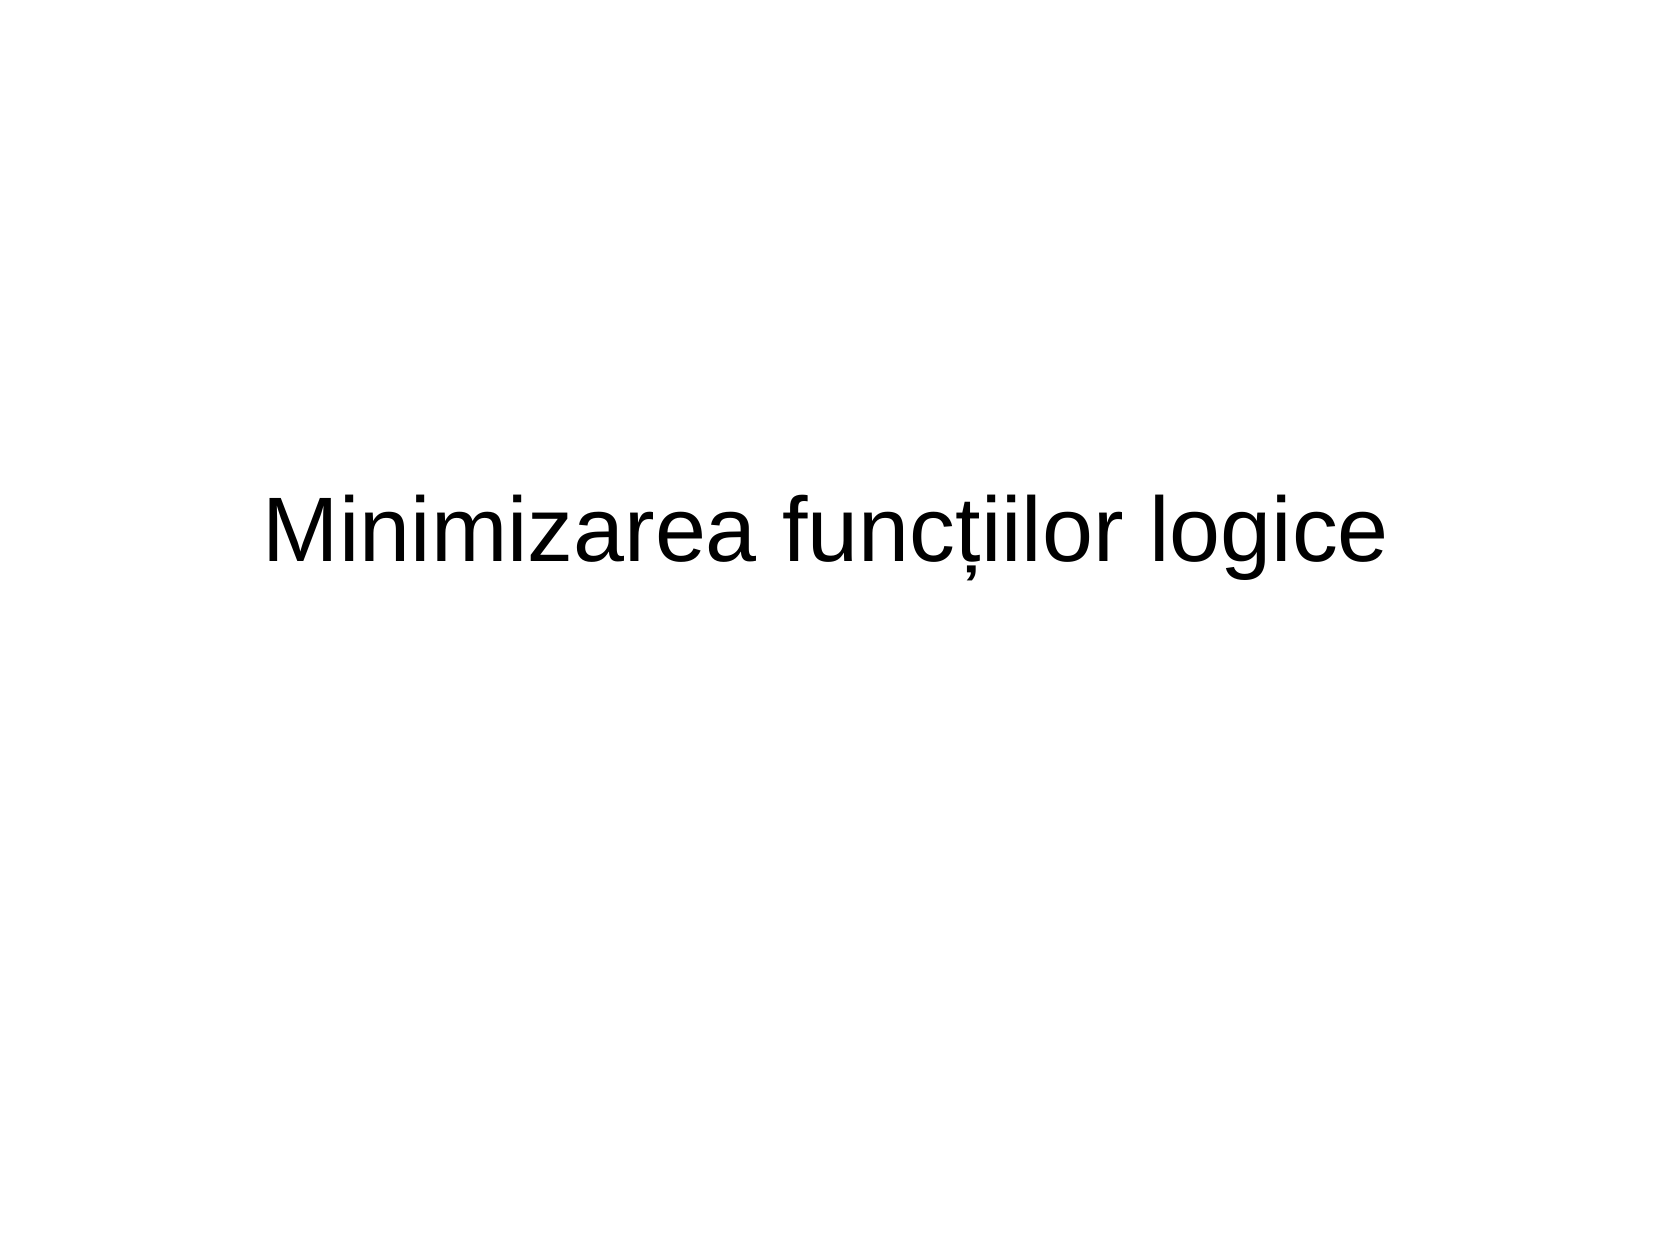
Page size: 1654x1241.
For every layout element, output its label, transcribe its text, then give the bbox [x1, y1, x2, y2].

subtitle Minimizarea funcțiilor logice [82, 49, 1571, 1010]
